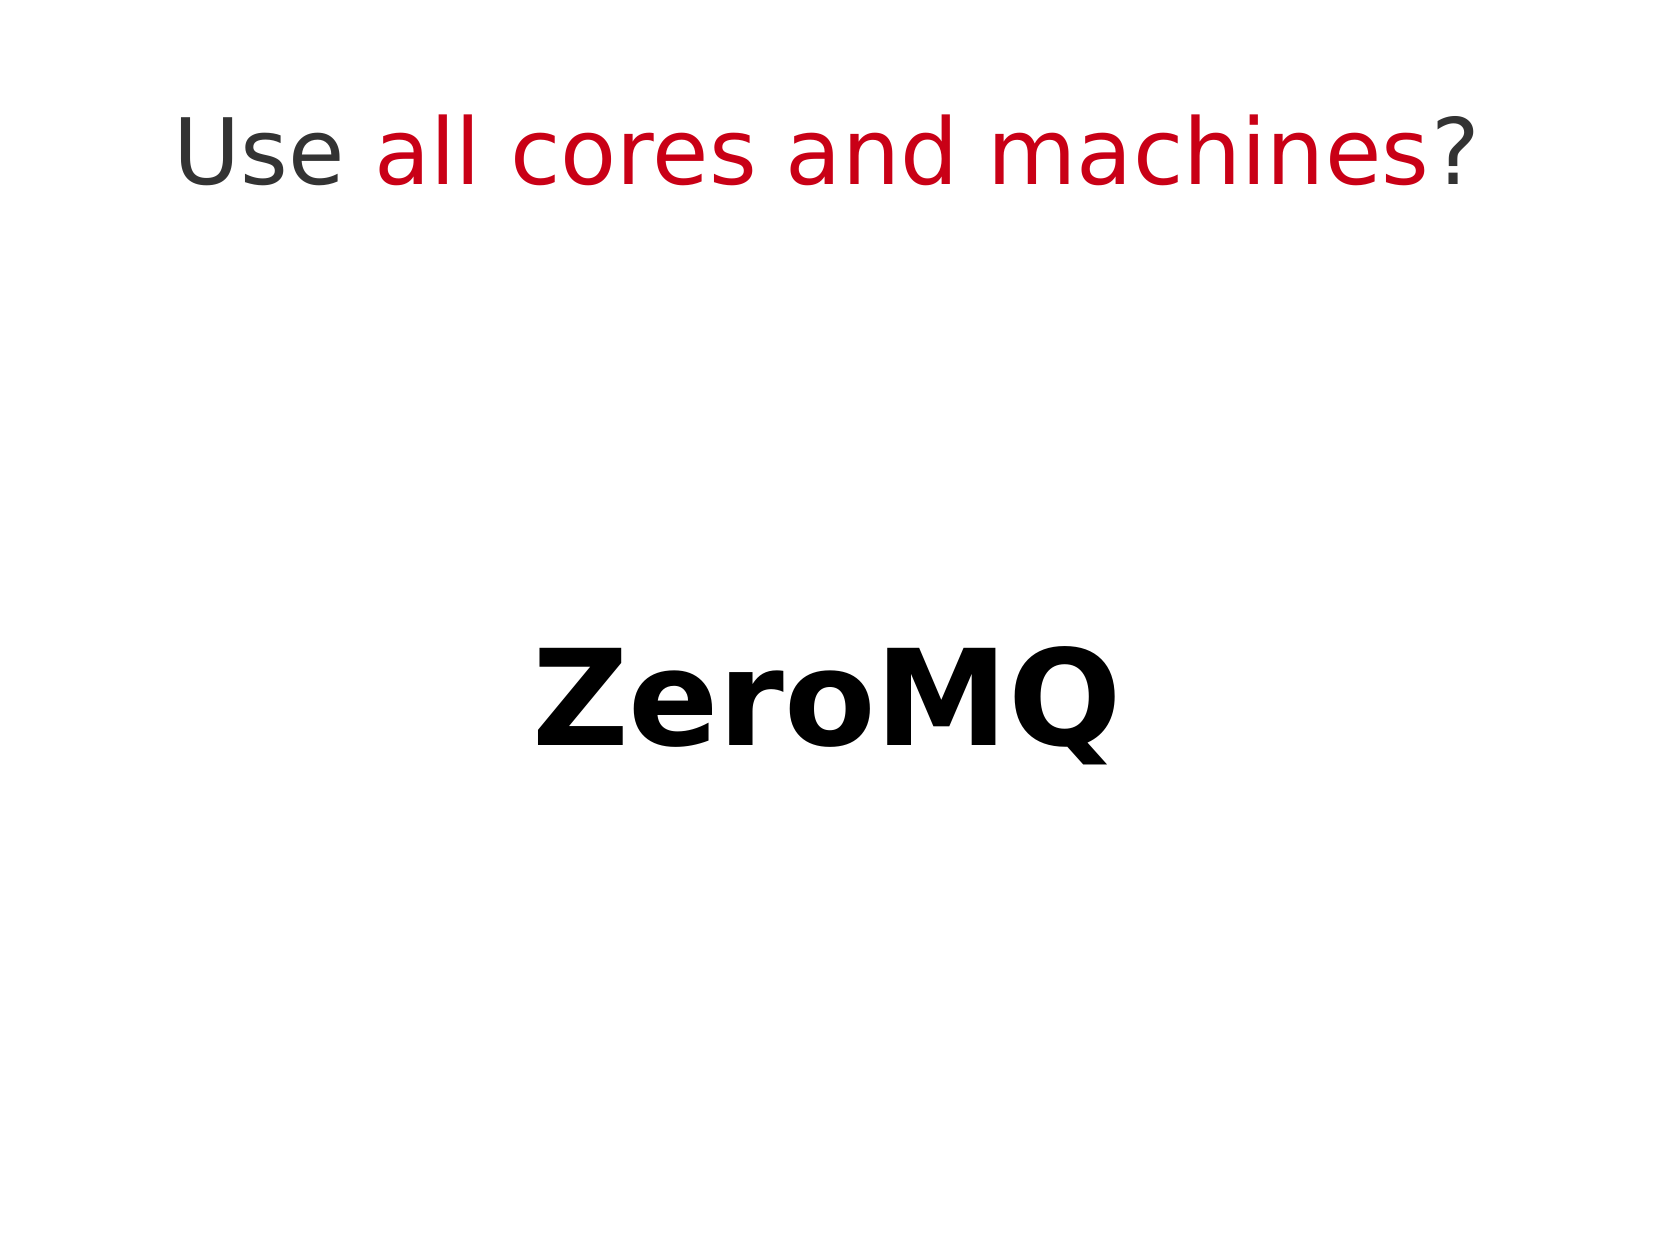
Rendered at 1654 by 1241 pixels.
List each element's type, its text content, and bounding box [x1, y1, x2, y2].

title Use all cores and machines? [82, 49, 1571, 257]
text_box ZeroMQ [82, 290, 1571, 1109]
